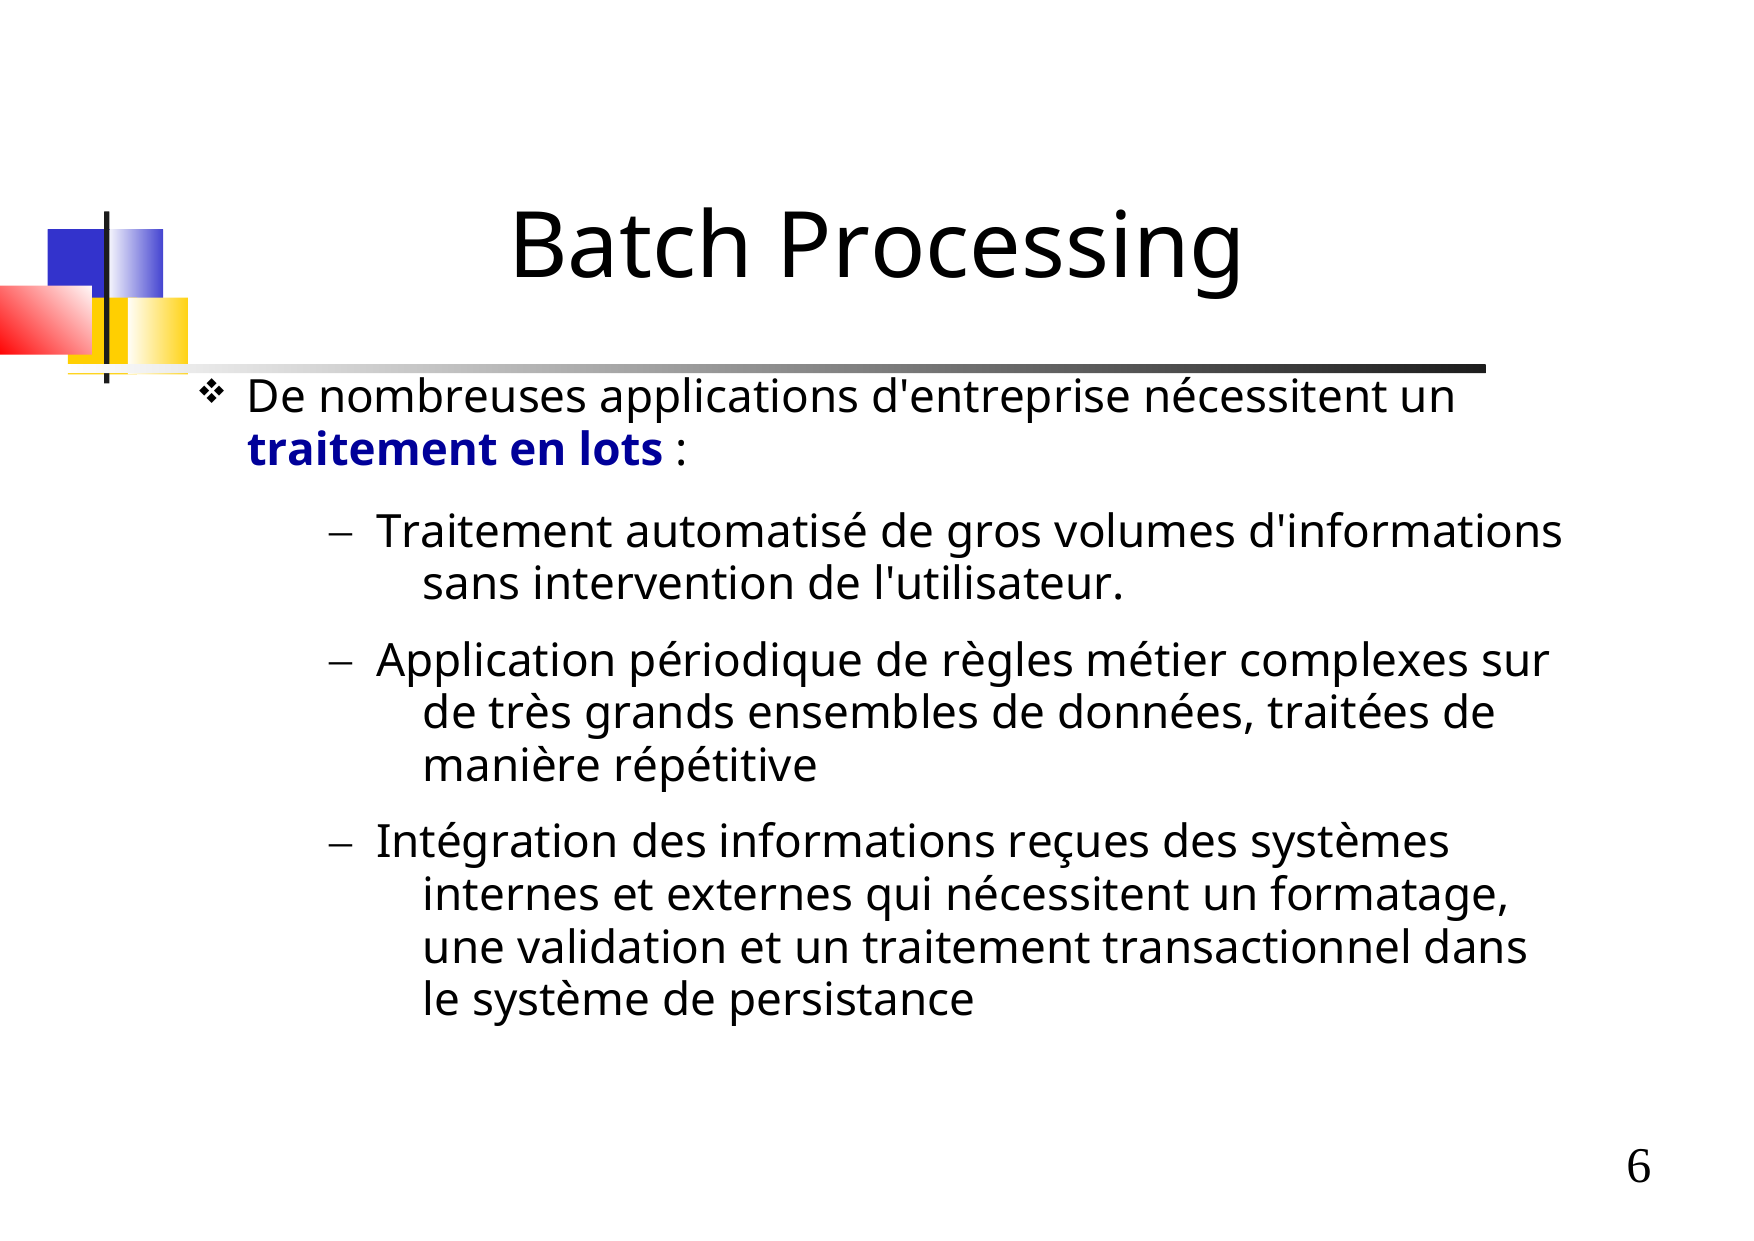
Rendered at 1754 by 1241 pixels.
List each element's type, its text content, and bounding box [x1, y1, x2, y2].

list De nombreuses applications d'entreprise nécessitent un traitement en lots : Traitement automatisé de gros volumes d'informations sans intervention de l'utilisateur. Application périodique de règles métier complexes sur de très grands ensembles de données, traitées de manière répétitive Intégration des informations reçues des systèmes internes et externes qui nécessitent un formatage, une validation et un traitement transactionnel dans le système de persistance [179, 371, 1577, 1222]
title Batch Processing [179, 190, 1577, 301]
